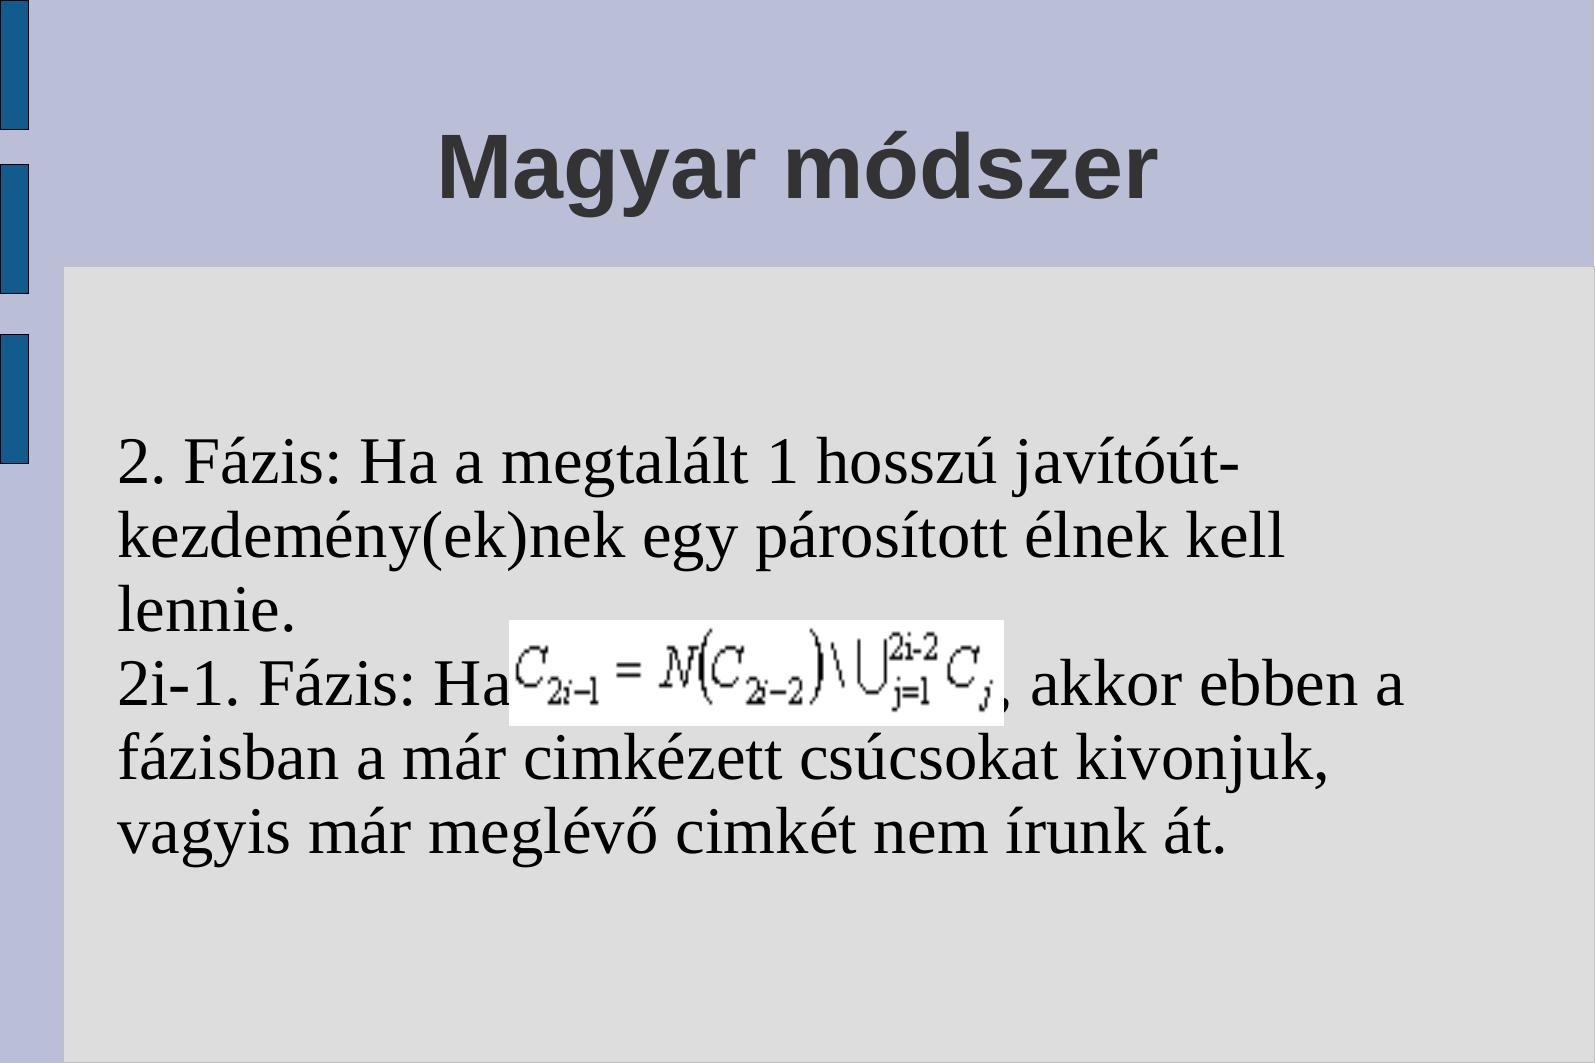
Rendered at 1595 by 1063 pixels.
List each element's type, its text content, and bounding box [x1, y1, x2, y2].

subtitle 2. Fázis: Ha a megtalált 1 hosszú javítóút-kezdemény(ek)nek egy párosított élnek kell lennie. 2i-1. Fázis: Ha , akkor ebben a fázisban a már cimkézett csúcsokat kivonjuk, vagyis már meglévő cimkét nem írunk át. [117, 302, 1479, 990]
title Magyar módszer [117, 85, 1479, 249]
picture [509, 620, 1004, 726]
